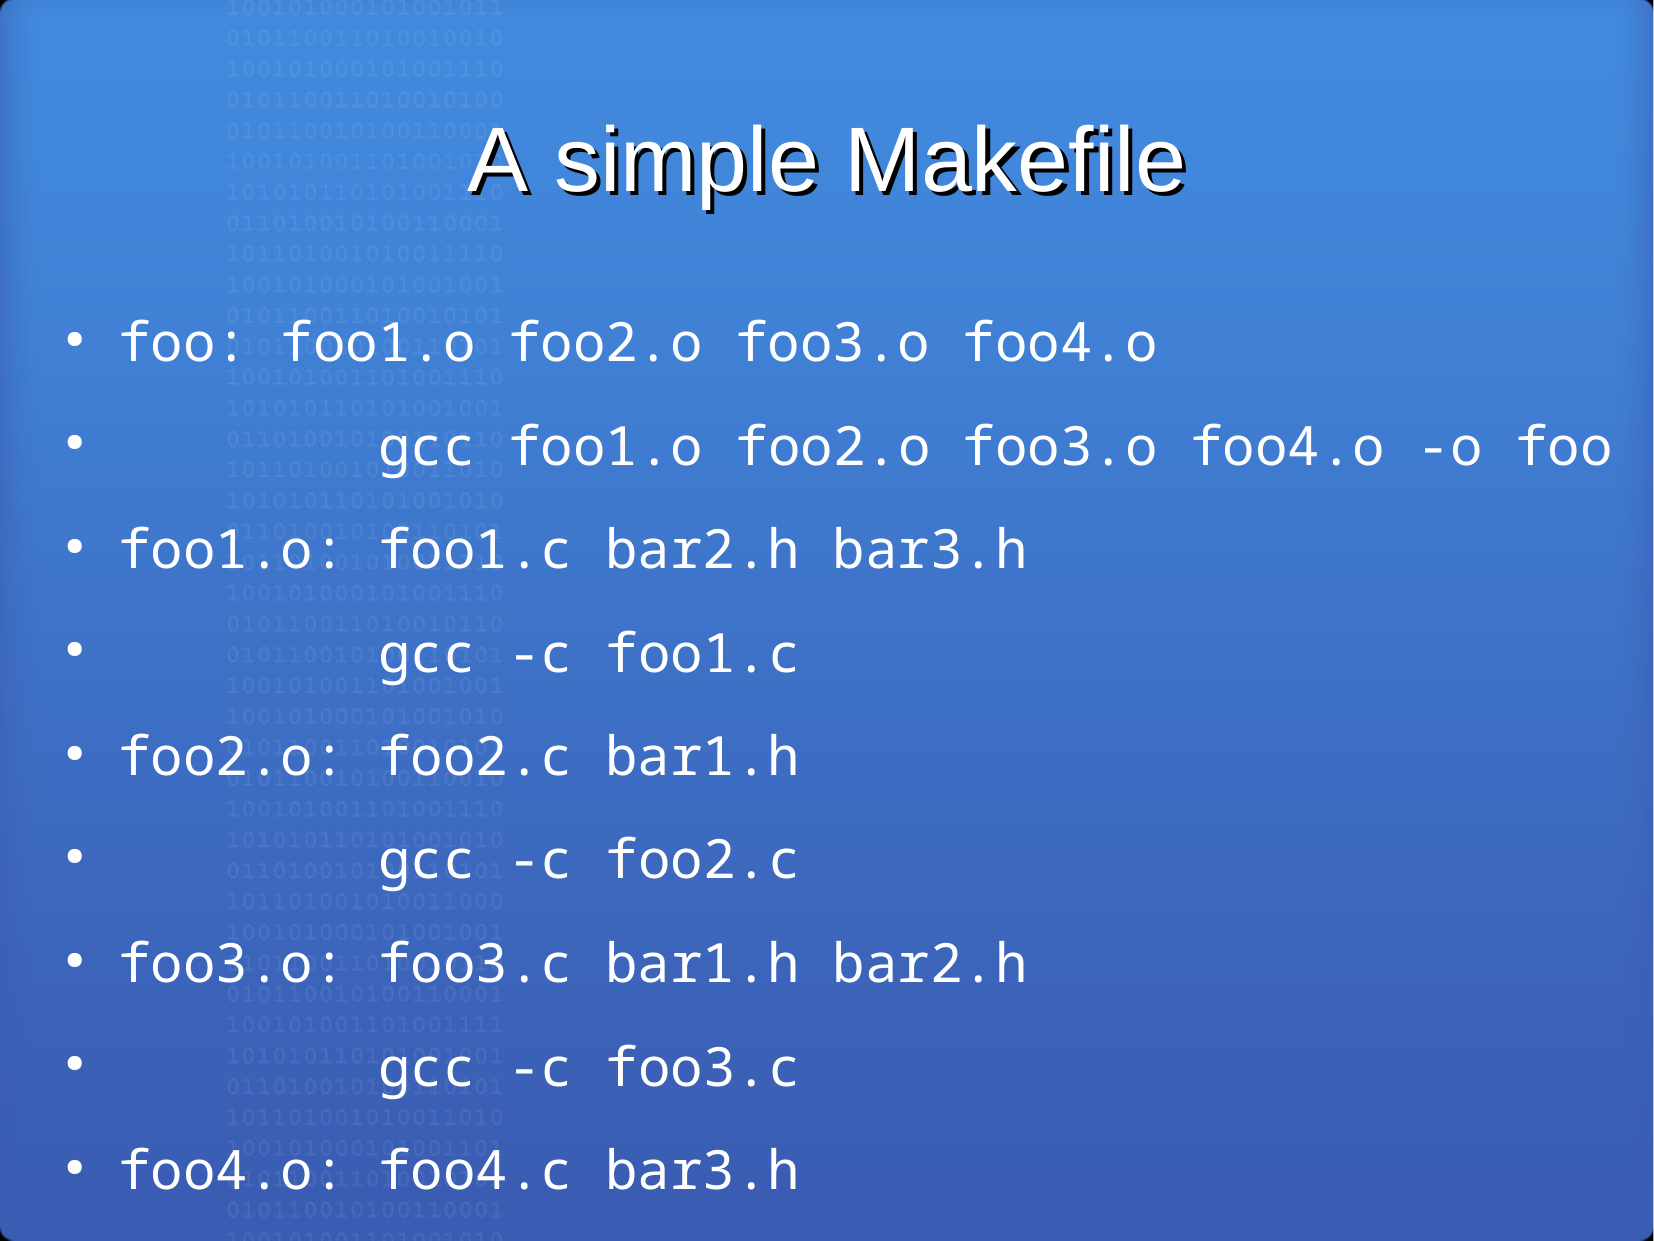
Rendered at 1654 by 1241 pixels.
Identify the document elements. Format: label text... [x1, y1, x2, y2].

list foo: foo1.o foo2.o foo3.o foo4.o gcc foo1.o foo2.o foo3.o foo4.o -o foo foo1.o: foo1.c bar2.h bar3.h gcc -c foo1.c foo2.o: foo2.c bar1.h gcc -c foo2.c foo3.o: foo3.c bar1.h bar2.h gcc -c foo3.c foo4.o: foo4.c bar3.h gcc -c foo4.c [29, 303, 1625, 1241]
picture [0, 0, 1654, 1241]
title A simple Makefile [121, 55, 1534, 263]
